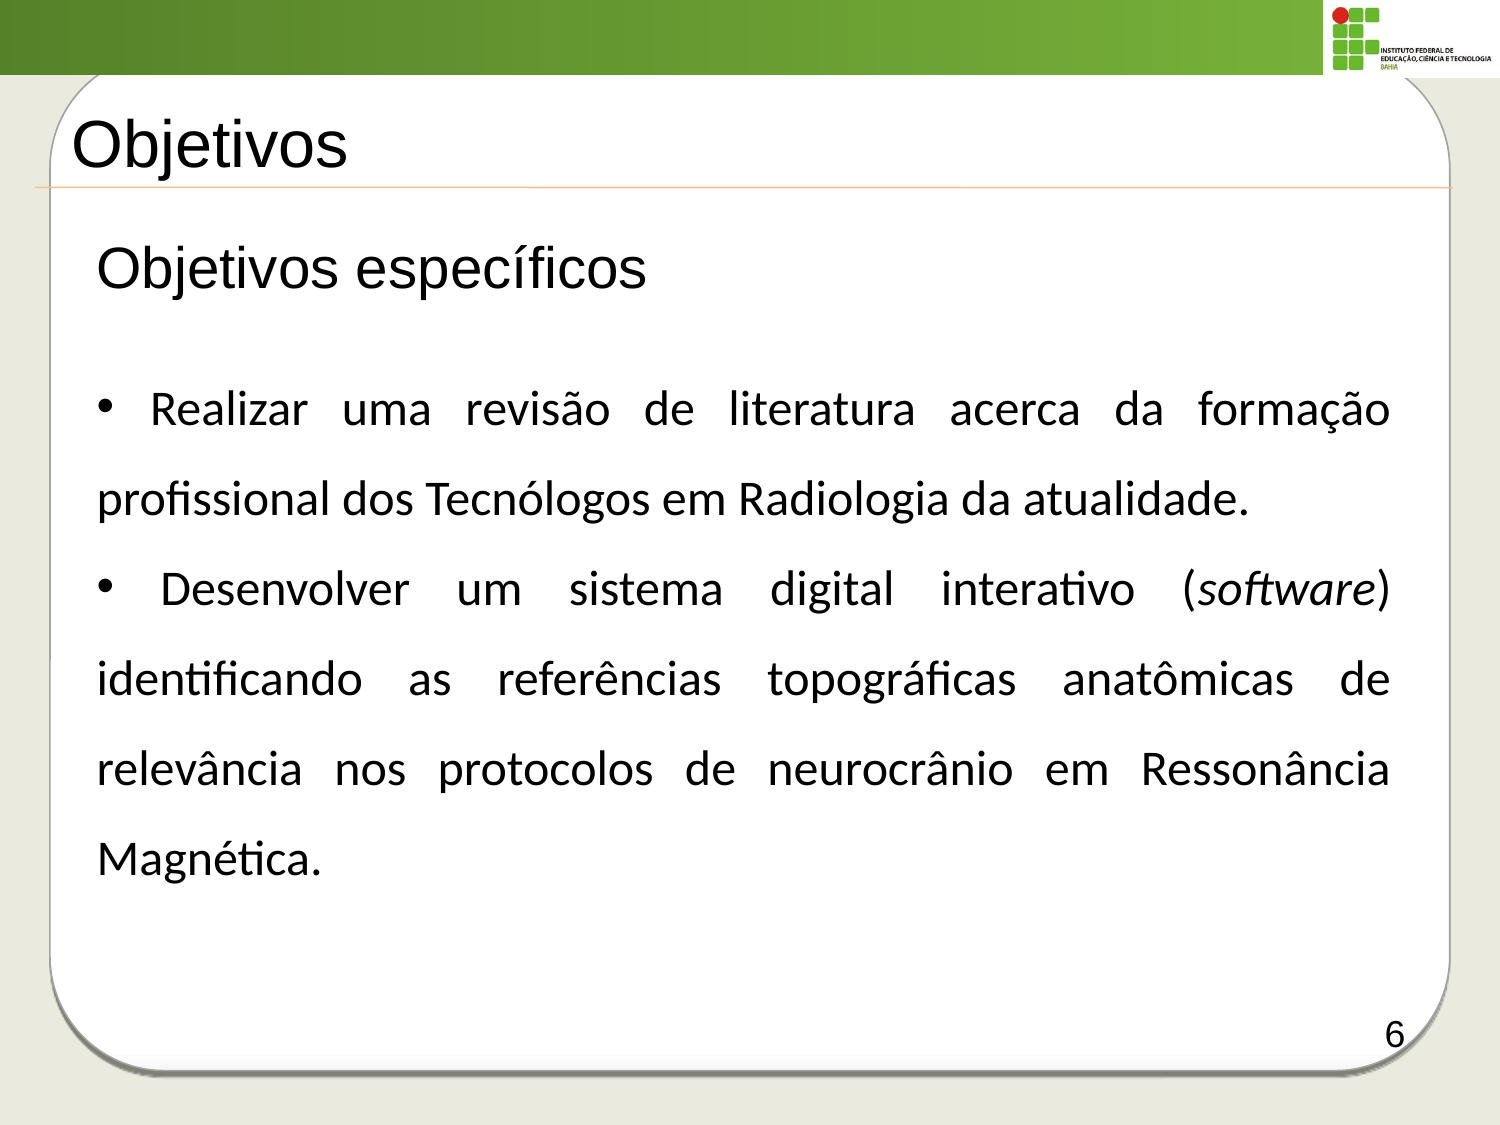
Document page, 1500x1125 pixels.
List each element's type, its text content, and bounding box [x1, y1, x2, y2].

text_box [0, 0, 1323, 75]
text_box Objetivos [56, 93, 1500, 189]
text_box <number> [1369, 1002, 1445, 1063]
picture [1323, 0, 1500, 79]
text_box Objetivos específicos Realizar uma revisão de literatura acerca da formação profissional dos Tecnólogos em Radiologia da atualidade. Desenvolver um sistema digital interativo (software) identificando as referências topográficas anatômicas de relevância nos protocolos de neurocrânio em Ressonância Magnética. [81, 222, 1407, 558]
